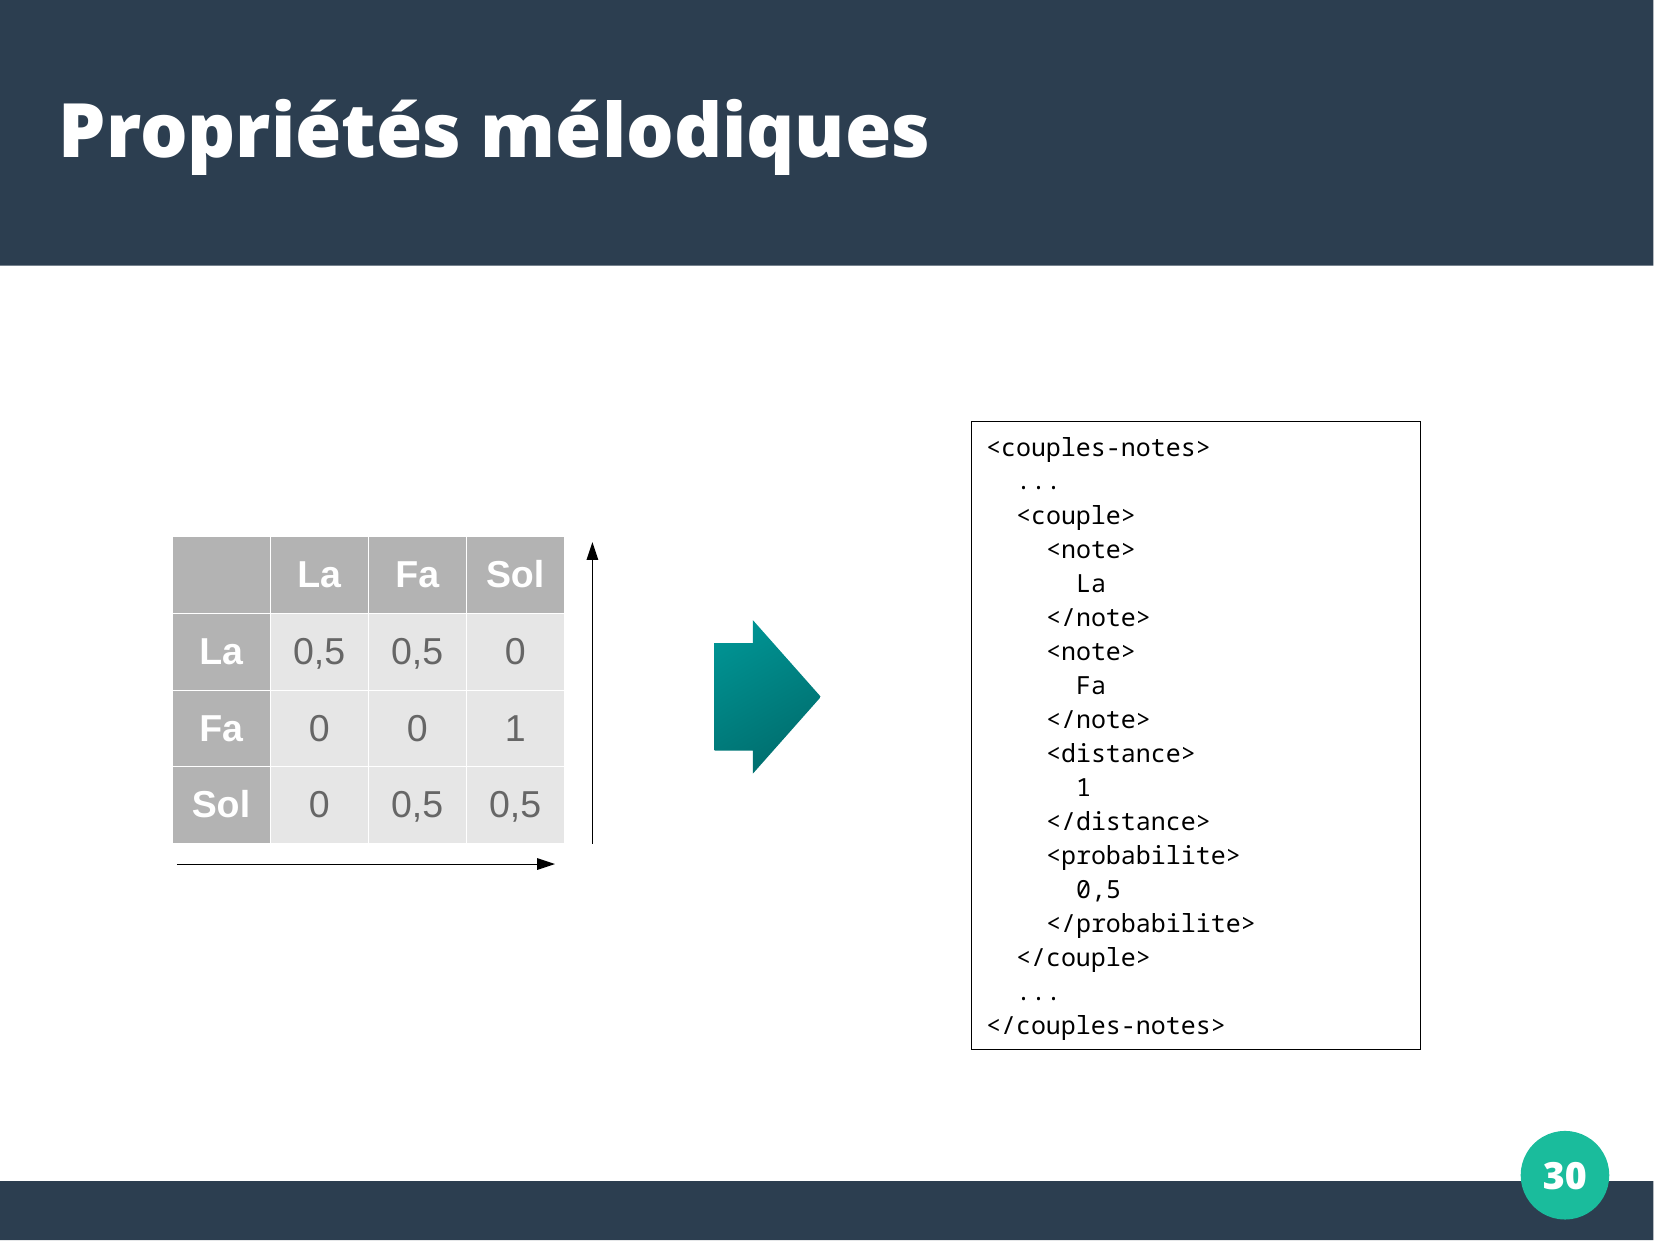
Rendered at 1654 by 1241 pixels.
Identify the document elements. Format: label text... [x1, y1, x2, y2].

text_box [714, 620, 821, 774]
text_box <couples-notes> ... <couple> <note> La </note> <note> Fa </note> <distance> 1 </distance> <probabilite> 0,5 </probabilite> </couple> ... </couples-notes> [971, 421, 1421, 959]
table_cell Sol [173, 767, 270, 843]
table_cell La [173, 614, 270, 690]
table_cell 0,5 [271, 614, 368, 690]
table_cell 0 [467, 614, 564, 690]
table_cell 0,5 [369, 767, 466, 843]
table_header Sol [467, 537, 564, 613]
table_cell Fa [173, 691, 270, 766]
table_cell 0,5 [369, 614, 466, 690]
table_header [173, 537, 270, 613]
table_cell 0 [369, 691, 466, 766]
table_header La [271, 537, 368, 613]
table_cell 0 [271, 691, 368, 766]
title Propriétés mélodiques [59, 49, 1595, 207]
table_cell 1 [467, 691, 564, 766]
table_cell 0 [271, 767, 368, 843]
table_header Fa [369, 537, 466, 613]
table_cell 0,5 [467, 767, 564, 843]
